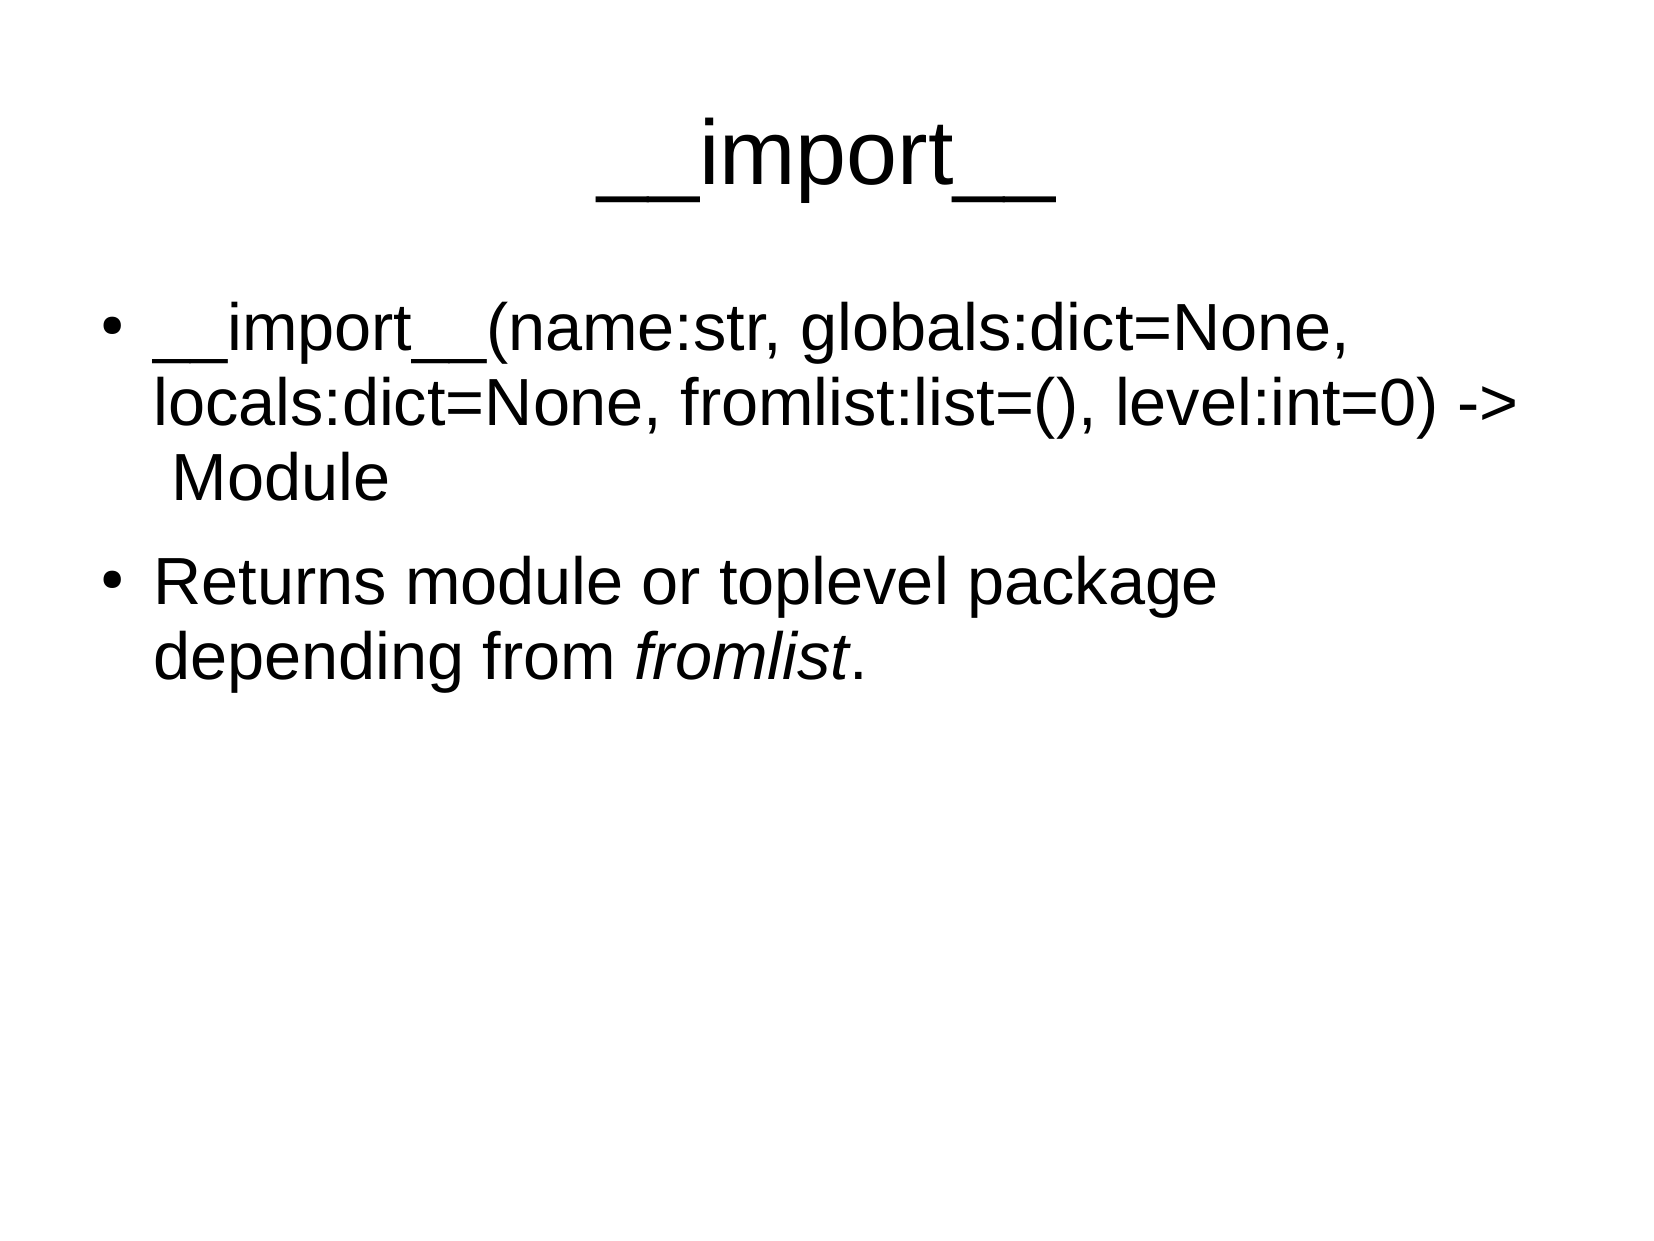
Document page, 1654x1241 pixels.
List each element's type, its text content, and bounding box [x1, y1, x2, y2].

title __import__ [82, 49, 1571, 257]
list __import__(name:str, globals:dict=None, locals:dict=None, fromlist:list=(), level:int=0) -> Module Returns module or toplevel package depending from fromlist. [82, 290, 1538, 1010]
